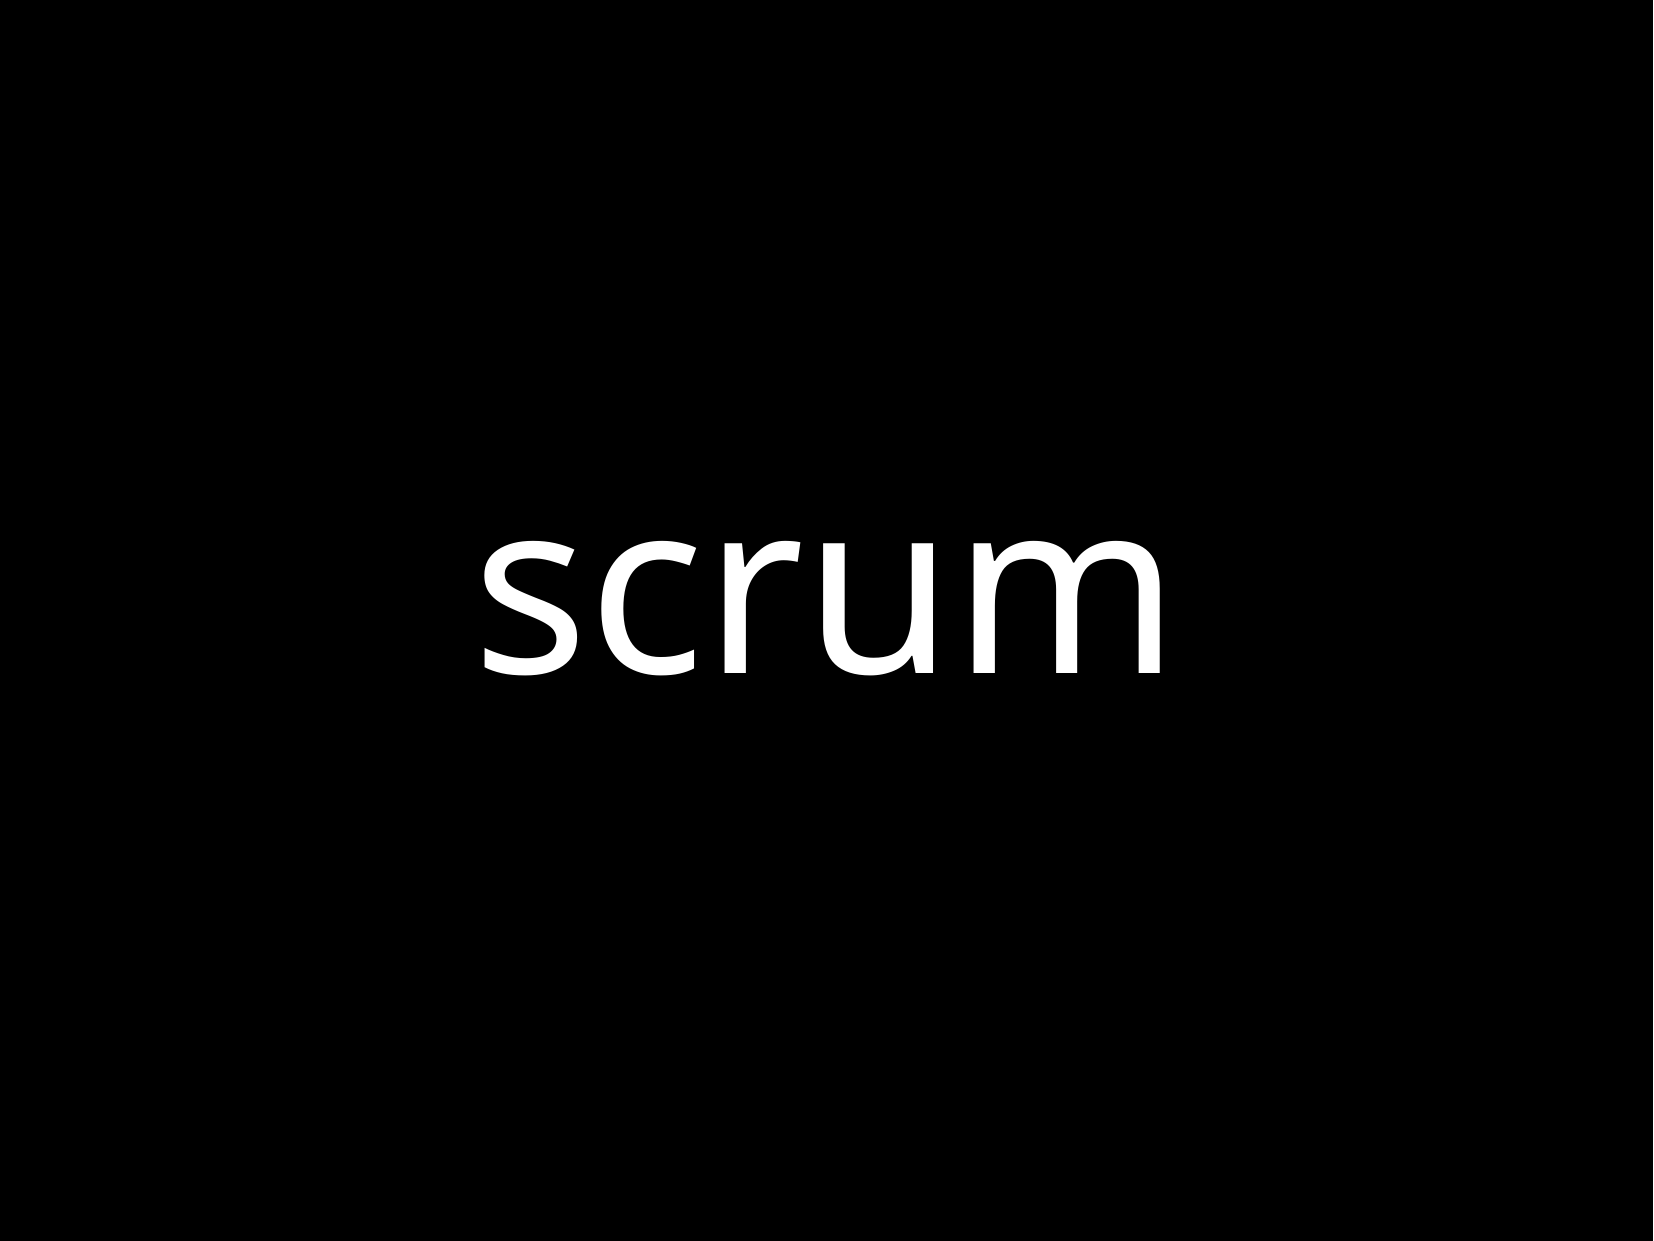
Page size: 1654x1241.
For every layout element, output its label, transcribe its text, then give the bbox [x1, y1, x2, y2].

text_box scrum [82, 56, 1571, 1102]
